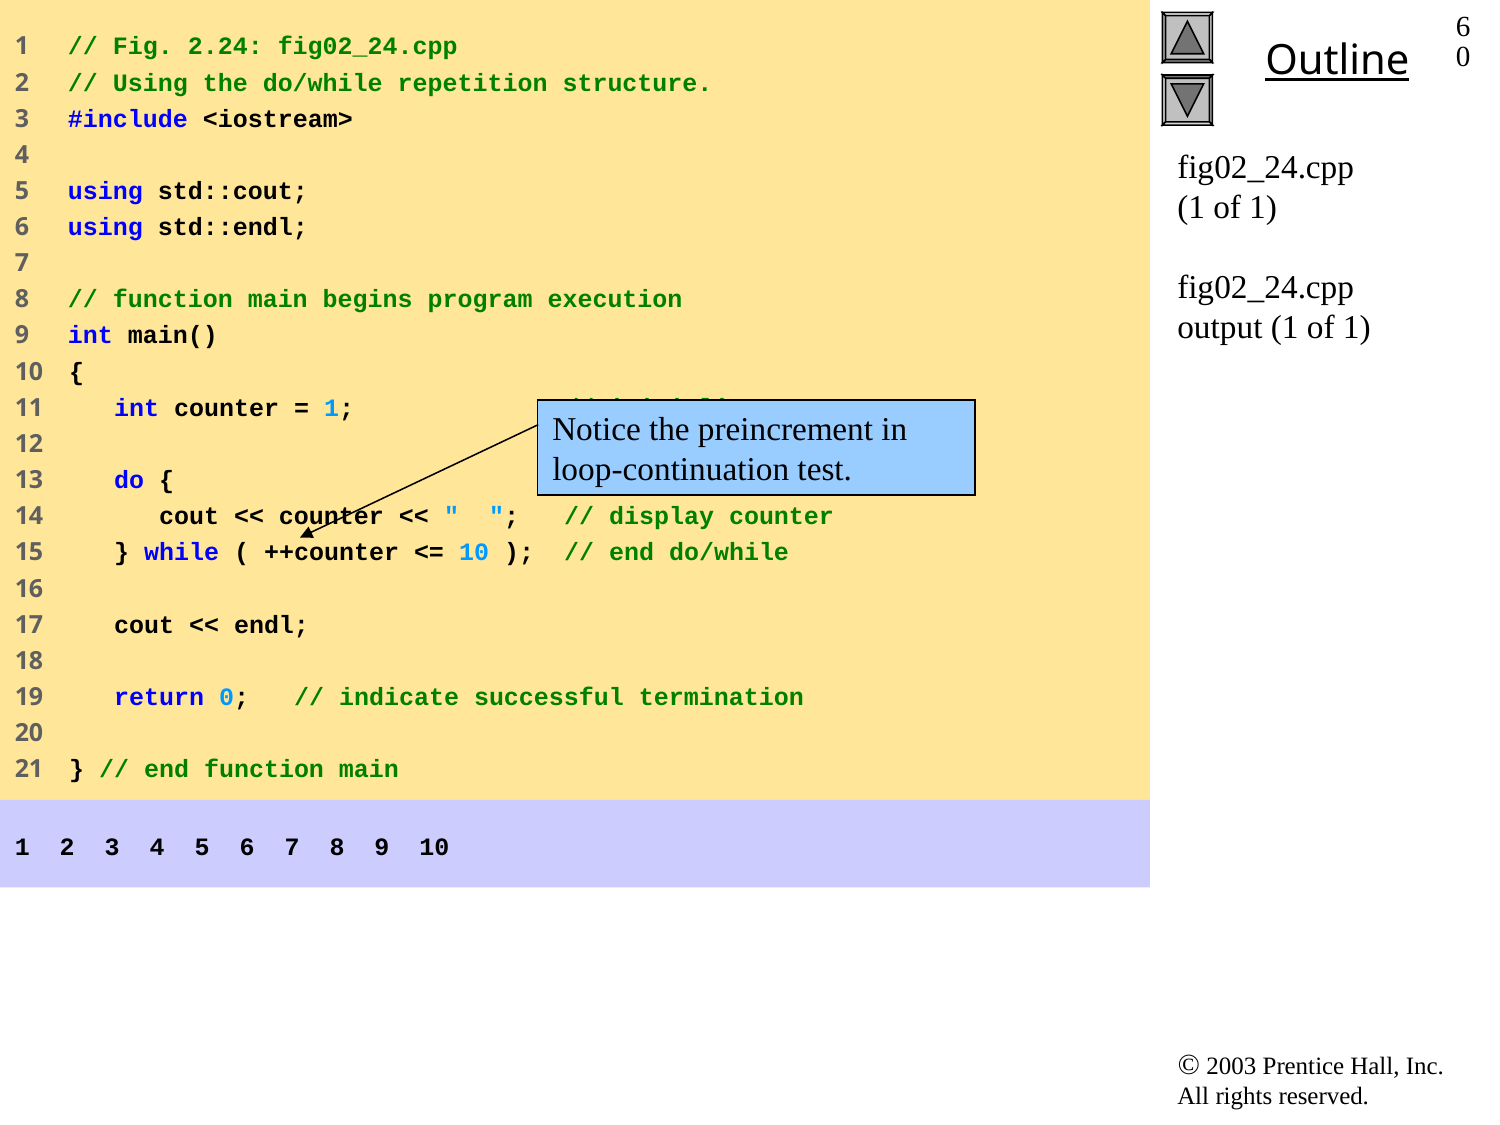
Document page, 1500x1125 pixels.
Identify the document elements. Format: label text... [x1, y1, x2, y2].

title fig02_24.cpp (1 of 1) fig02_24.cpp output (1 of 1) [1162, 137, 1500, 925]
text_box 1 2 3 4 5 6 7 8 9 10 [0, 799, 1150, 888]
subtitle 1 // Fig. 2.24: fig02_24.cpp 2 // Using the do/while repetition structure. 3 #include <iostream> 4 5 using std::cout; 6 using std::endl; 7 8 // function main begins program execution 9 int main() 10 { 11 int counter = 1; // initialize counter 12 13 do { 14 cout << counter << " "; // display counter 15 } while ( ++counter <= 10 ); // end do/while 16 17 cout << endl; 18 19 return 0; // indicate successful termination 20 21 } // end function main [0, 0, 1150, 799]
text_box Notice the preincrement in loop-continuation test. [537, 399, 976, 496]
